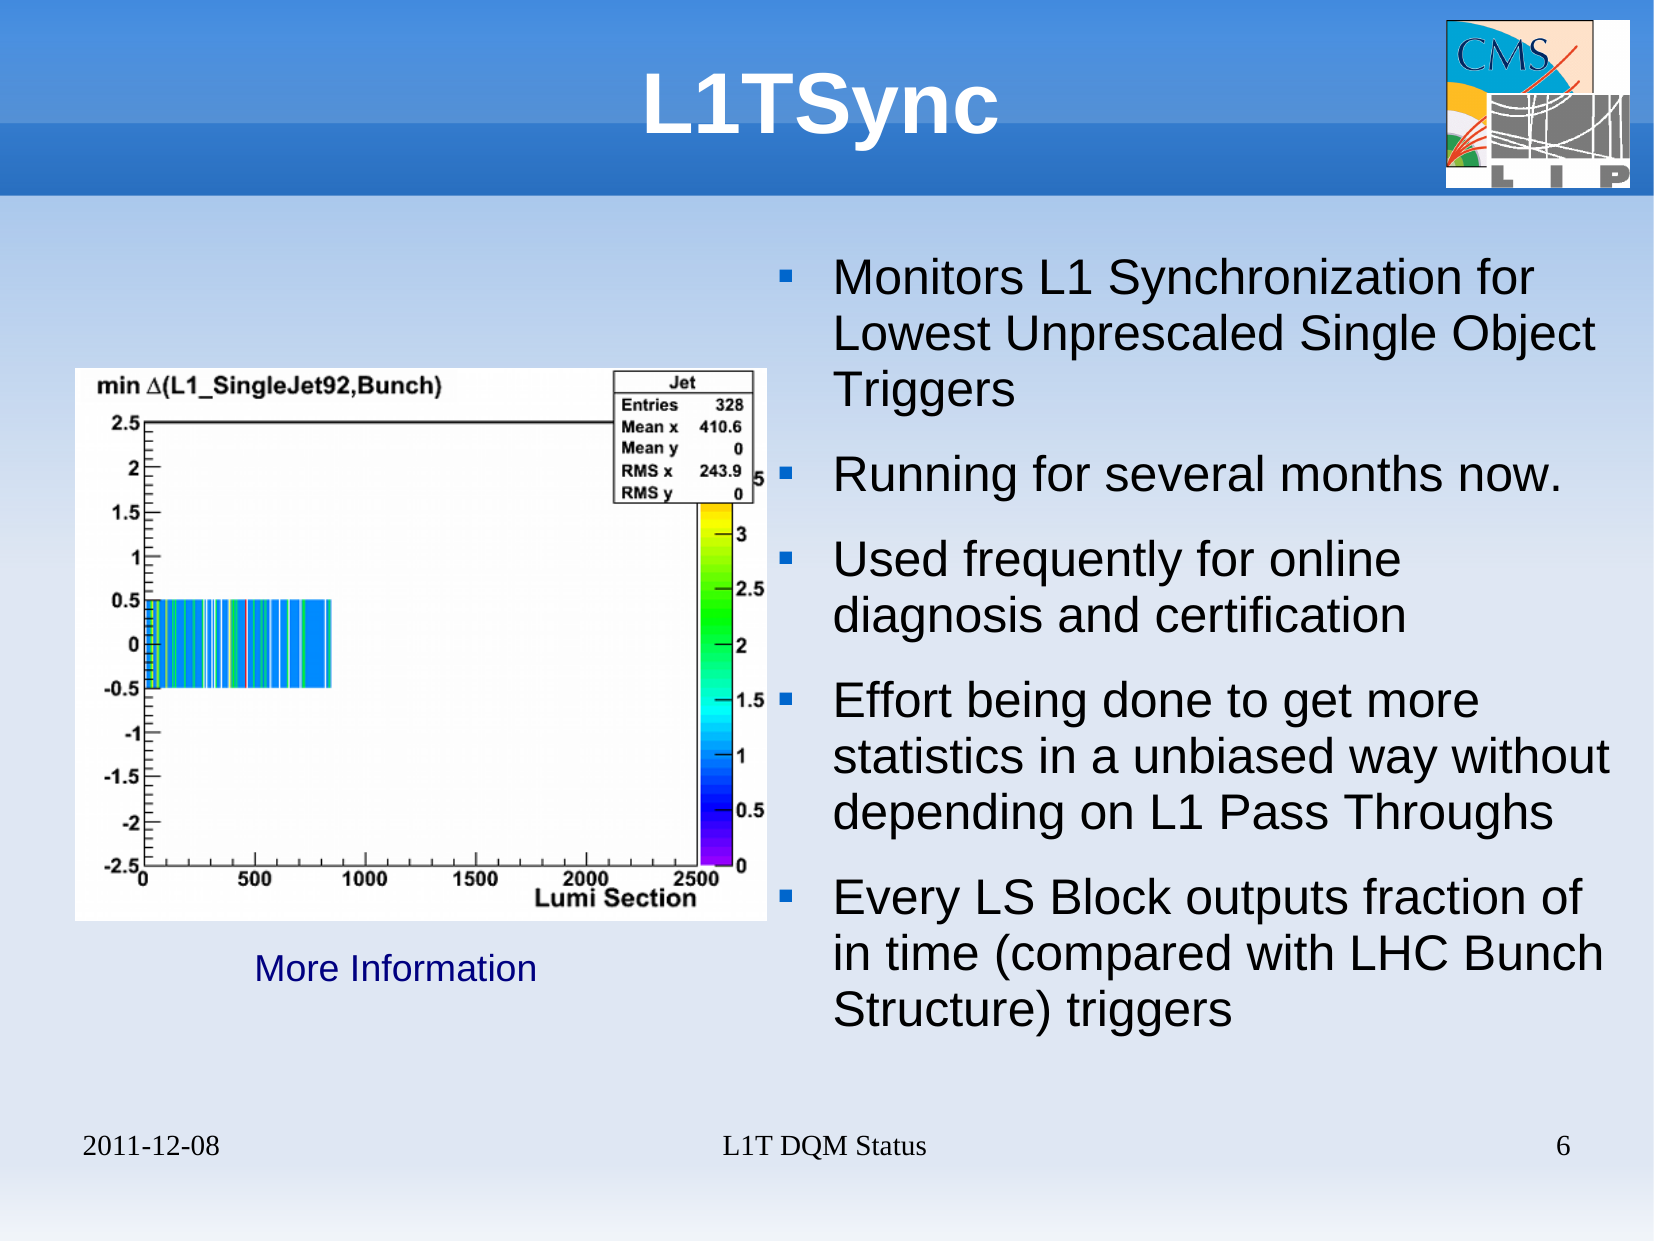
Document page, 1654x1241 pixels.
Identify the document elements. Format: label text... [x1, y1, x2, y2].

picture [0, 0, 1654, 1241]
list Monitors L1 Synchronization for Lowest Unprescaled Single Object Triggers Running for several months now. Used frequently for online diagnosis and certification Effort being done to get more statistics in a unbiased way without depending on L1 Pass Throughs Every LS Block outputs fraction of in time (compared with LHC Bunch Structure) triggers [761, 249, 1625, 1068]
title L1TSync [76, 0, 1565, 208]
text_box More Information [239, 940, 601, 1011]
